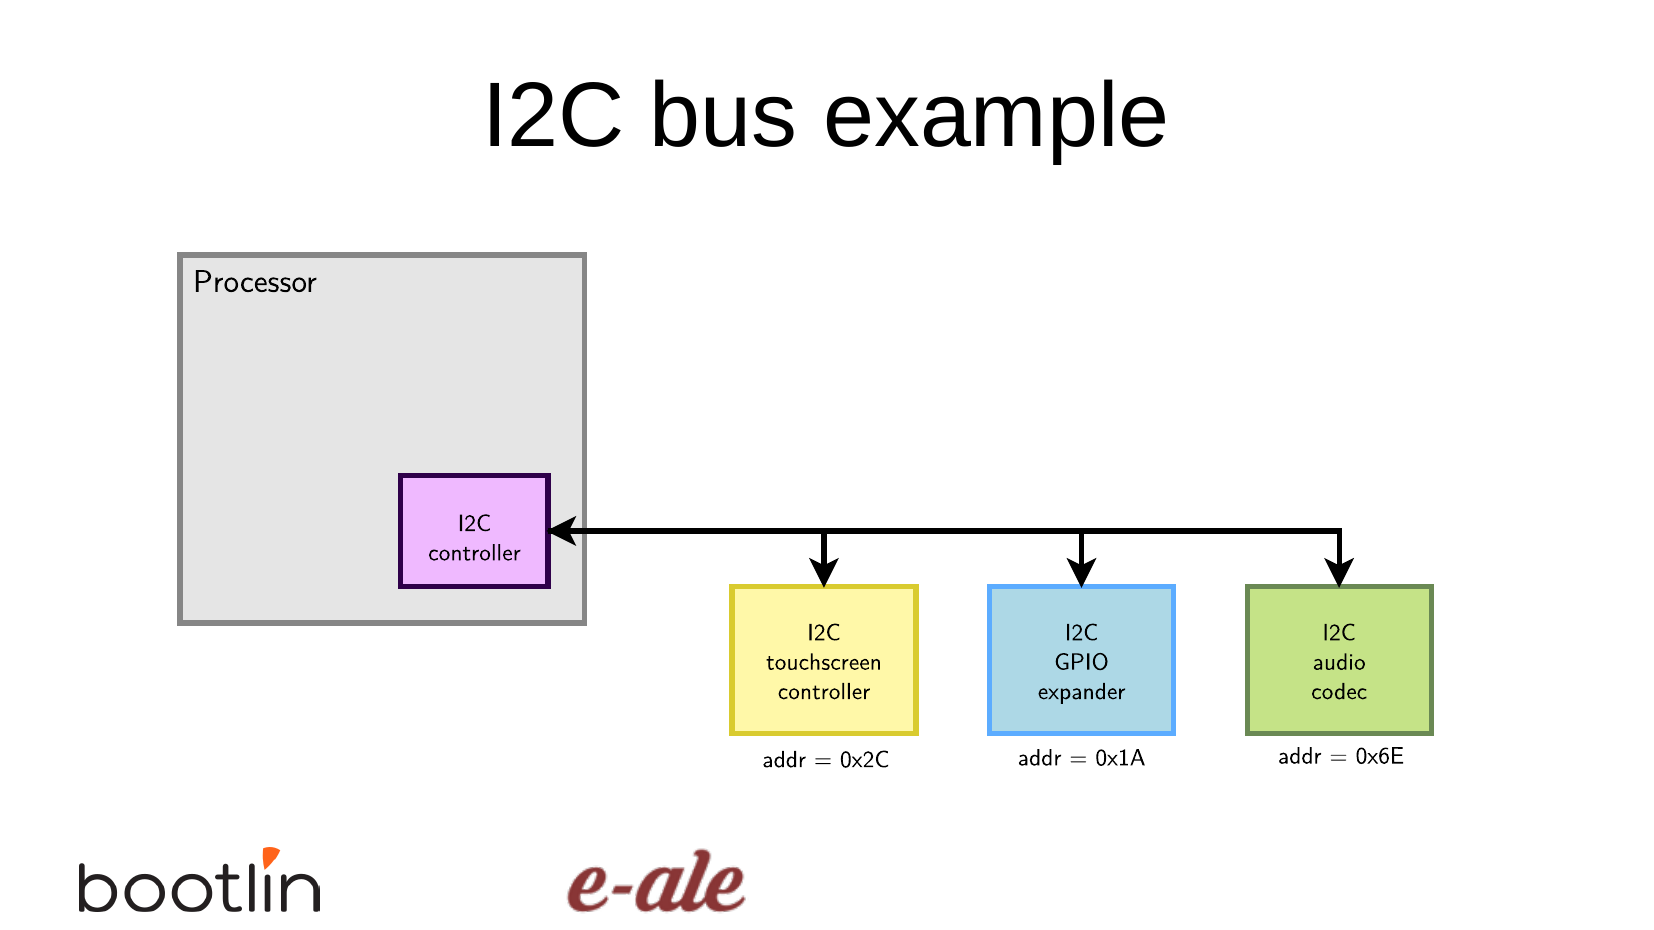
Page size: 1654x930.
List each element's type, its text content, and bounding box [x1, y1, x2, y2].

text_box [875, 750, 889, 768]
text_box [732, 586, 916, 733]
picture [565, 847, 749, 915]
text_box [840, 751, 874, 768]
text_box [786, 750, 797, 768]
text_box [1392, 747, 1404, 764]
text_box [1072, 563, 1091, 583]
text_box [1302, 747, 1312, 764]
text_box [774, 750, 784, 768]
text_box [799, 756, 806, 768]
picture [79, 847, 320, 912]
text_box [1055, 754, 1062, 766]
text_box [1120, 749, 1128, 766]
text_box [1329, 563, 1349, 583]
text_box [1029, 749, 1040, 766]
text_box [763, 756, 772, 768]
title I2C bus example [82, 37, 1571, 193]
text_box [1247, 586, 1431, 733]
text_box [1356, 747, 1379, 765]
text_box [1315, 752, 1322, 764]
text_box [1018, 754, 1028, 766]
text_box [1130, 749, 1145, 766]
text_box [1041, 749, 1052, 766]
text_box [1096, 749, 1118, 766]
text_box [180, 255, 585, 623]
text_box [1290, 747, 1300, 764]
text_box [1379, 747, 1389, 765]
text_box [814, 563, 834, 583]
text_box [990, 586, 1174, 733]
text_box [1279, 752, 1288, 764]
